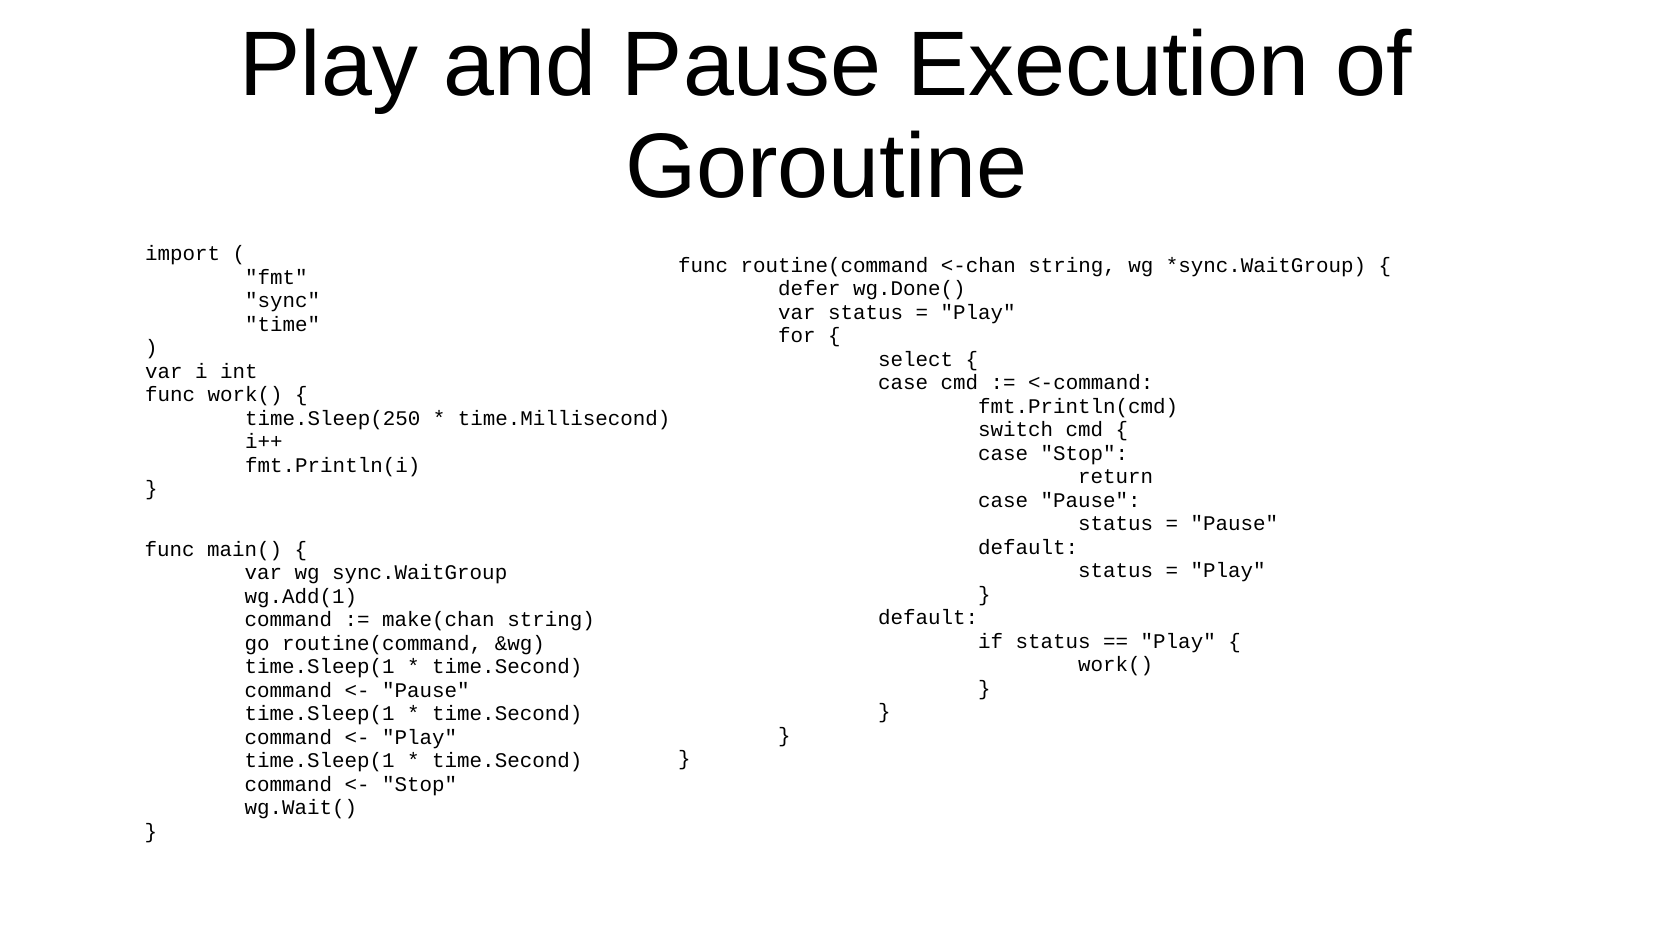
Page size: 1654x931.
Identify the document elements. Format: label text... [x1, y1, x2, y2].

text_box func main() { var wg sync.WaitGroup wg.Add(1) command := make(chan string) go routine(command, &wg) time.Sleep(1 * time.Second) command <- "Pause" time.Sleep(1 * time.Second) command <- "Play" time.Sleep(1 * time.Second) command <- "Stop" wg.Wait() } [129, 531, 610, 852]
text_box import ( "fmt" "sync" "time" ) var i int func work() { time.Sleep(250 * time.Millisecond) i++ fmt.Println(i) } [130, 236, 686, 510]
title Play and Pause Execution of Goroutine [82, 12, 1571, 218]
text_box func routine(command <-chan string, wg *sync.WaitGroup) { defer wg.Done() var status = "Play" for { select { case cmd := <-command: fmt.Println(cmd) switch cmd { case "Stop": return case "Pause": status = "Pause" default: status = "Play" } default: if status == "Play" { work() } } } } [663, 247, 1406, 780]
